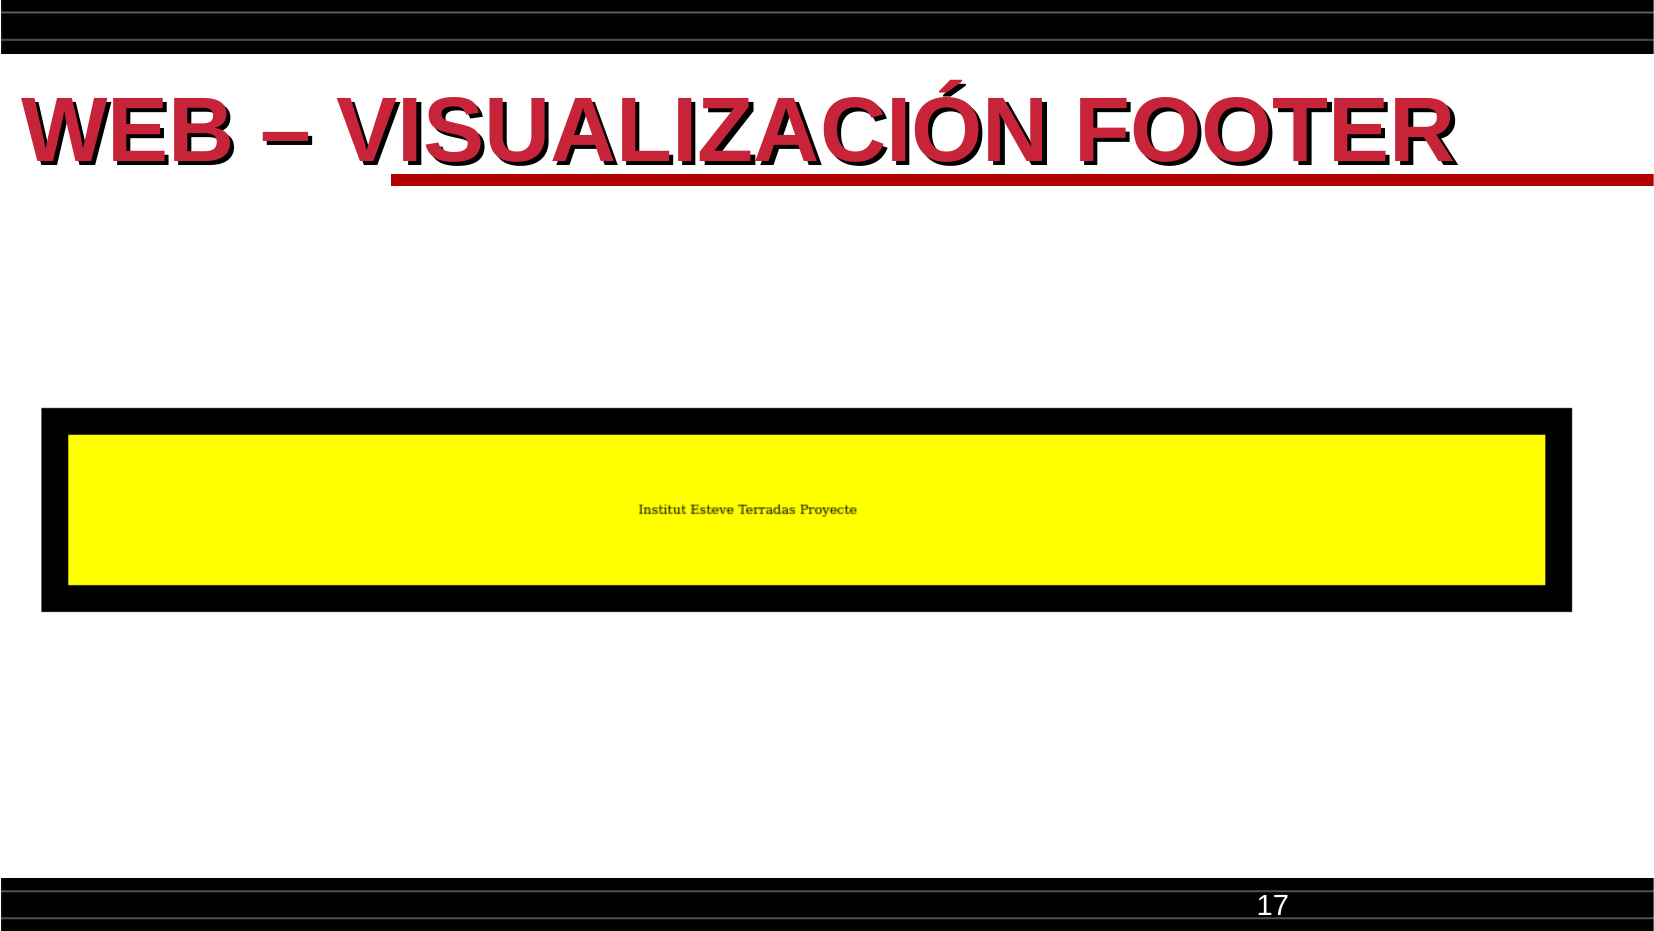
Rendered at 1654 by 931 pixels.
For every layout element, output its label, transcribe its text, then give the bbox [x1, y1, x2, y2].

picture [0, 384, 1654, 643]
text_box Web – Visualización Footer [21, 68, 1641, 180]
